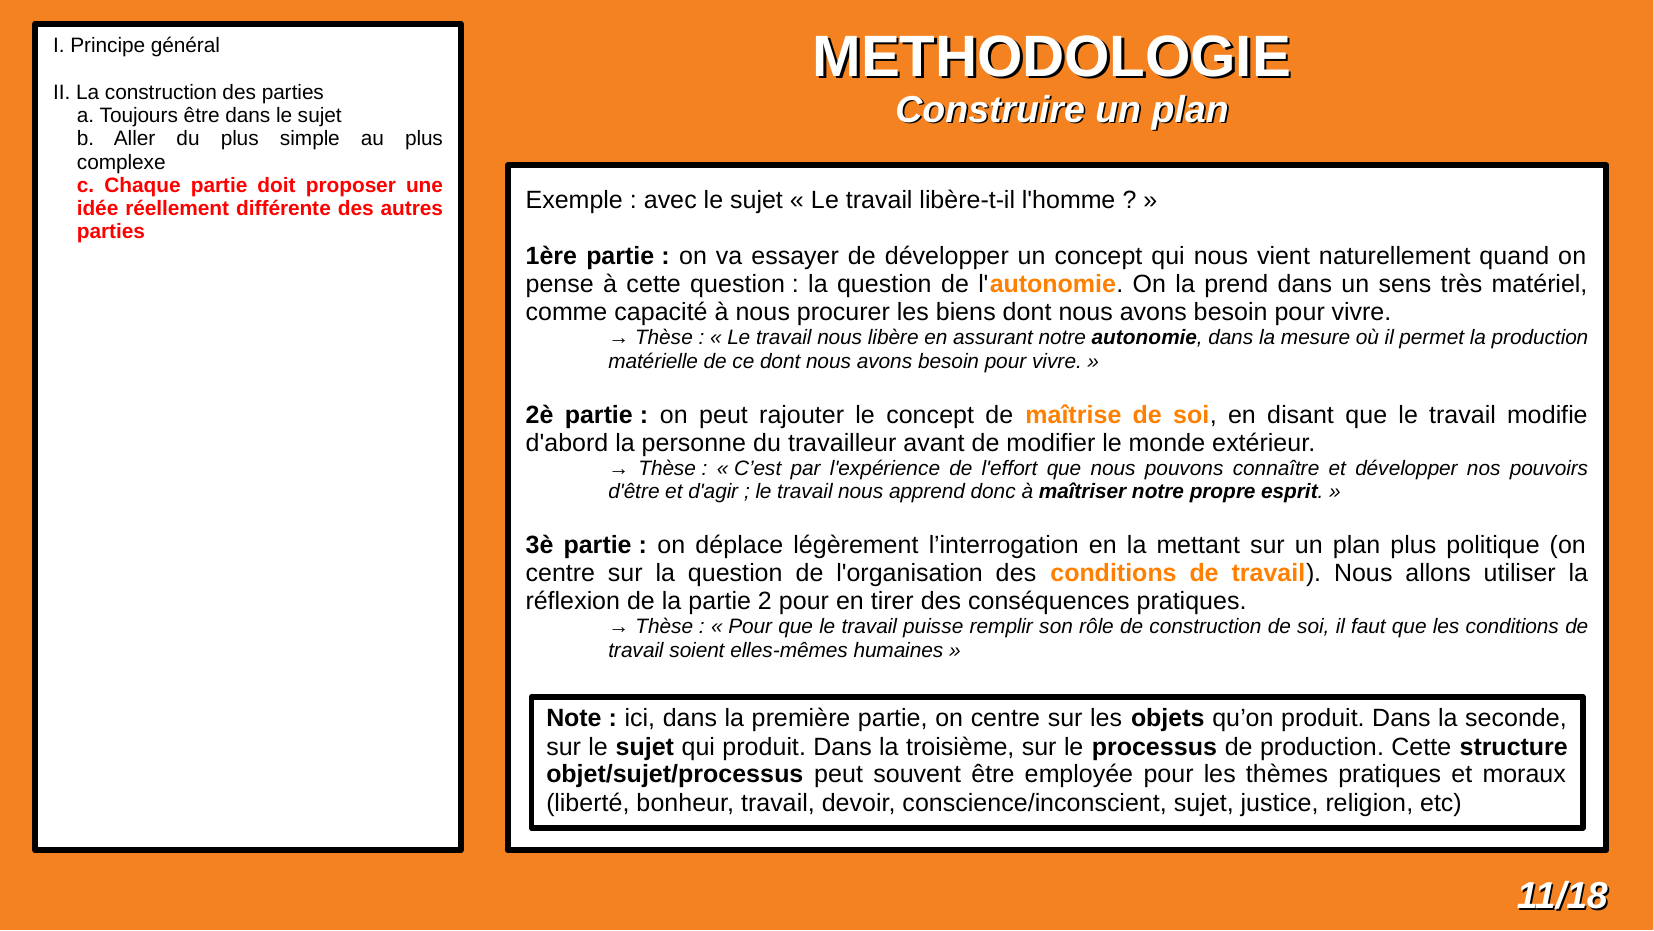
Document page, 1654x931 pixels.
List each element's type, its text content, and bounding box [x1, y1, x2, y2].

text_box METHODOLOGIE Construire un plan [507, 0, 1607, 154]
text_box Note : ici, dans la première partie, on centre sur les objets qu’on produit. Dans la seconde, sur le sujet qui produit. Dans la troisième, sur le processus de production. Cette structure objet/sujet/processus peut souvent être employée pour les thèmes pratiques et moraux (liberté, bonheur, travail, devoir, conscience/inconscient, sujet, justice, religion, etc) [531, 696, 1583, 829]
text_box I. Principe général II. La construction des parties a. Toujours être dans le sujet b. Aller du plus simple au plus complexe c. Chaque partie doit proposer une idée réellement différente des autres parties [35, 23, 461, 851]
text_box <numéro>/18 [1464, 867, 1623, 931]
text_box Exemple : avec le sujet « Le travail libère-t-il l'homme ? » 1ère partie : on va essayer de développer un concept qui nous vient naturellement quand on pense à cette question : la question de l'autonomie. On la prend dans un sens très matériel, comme capacité à nous procurer les biens dont nous avons besoin pour vivre. → Thèse : « Le travail nous libère en assurant notre autonomie, dans la mesure où il permet la production matérielle de ce dont nous avons besoin pour vivre. » 2è partie : on peut rajouter le concept de maîtrise de soi, en disant que le travail modifie d'abord la personne du travailleur avant de modifier le monde extérieur. → Thèse : « C’est par l'expérience de l'effort que nous pouvons connaître et développer nos pouvoirs d'être et d'agir ; le travail nous apprend donc à maîtriser notre propre esprit. » 3è partie : on déplace légèrement l’interrogation en la mettant sur un plan plus politique (on centre sur la question de l'organisation des conditions de travail). Nous allons utiliser la réflexion de la partie 2 pour en tirer des conséquences pratiques. → Thèse : « Pour que le travail puisse remplir son rôle de construction de soi, il faut que les conditions de travail soient elles-mêmes humaines » [507, 165, 1607, 851]
